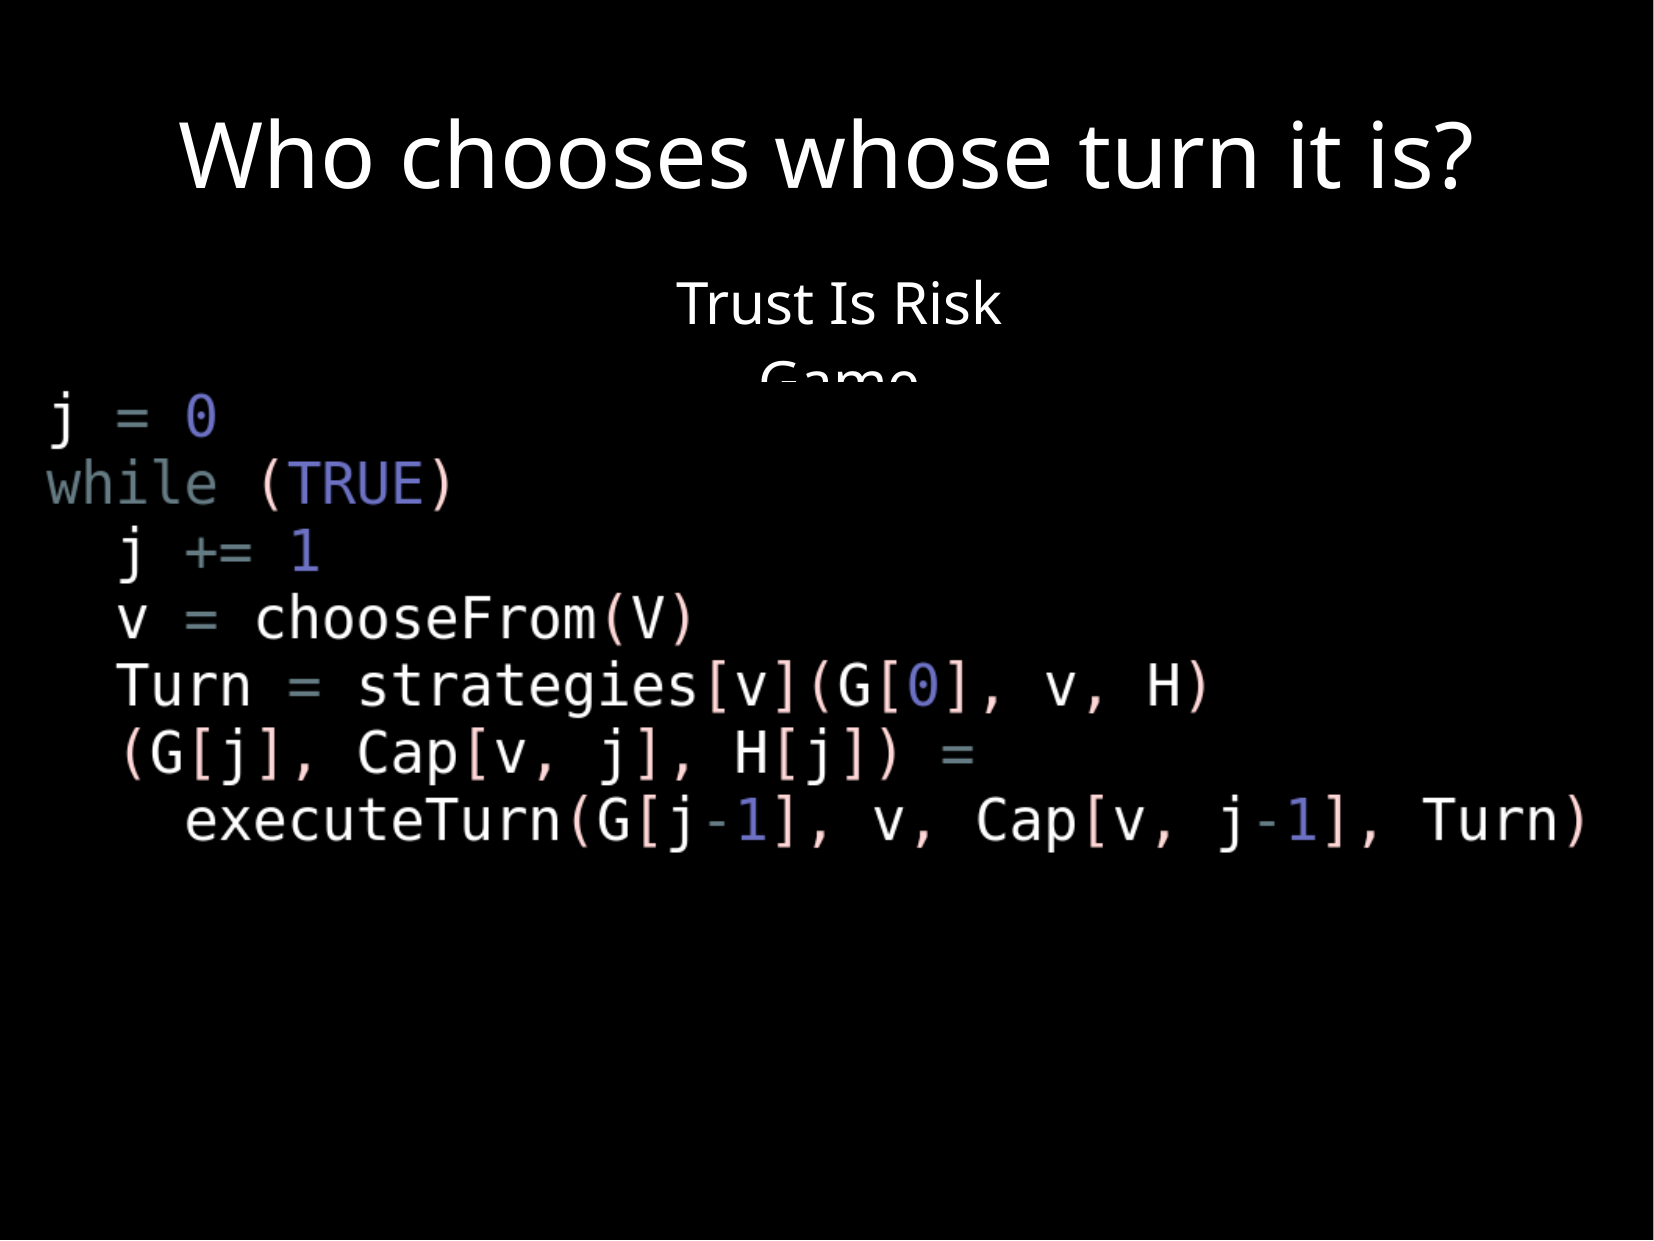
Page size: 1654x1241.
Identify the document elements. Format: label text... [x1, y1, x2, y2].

picture [45, 382, 1600, 871]
text_box Trust Is Risk Game [583, 254, 1096, 336]
title Who chooses whose turn it is? [82, 49, 1571, 257]
